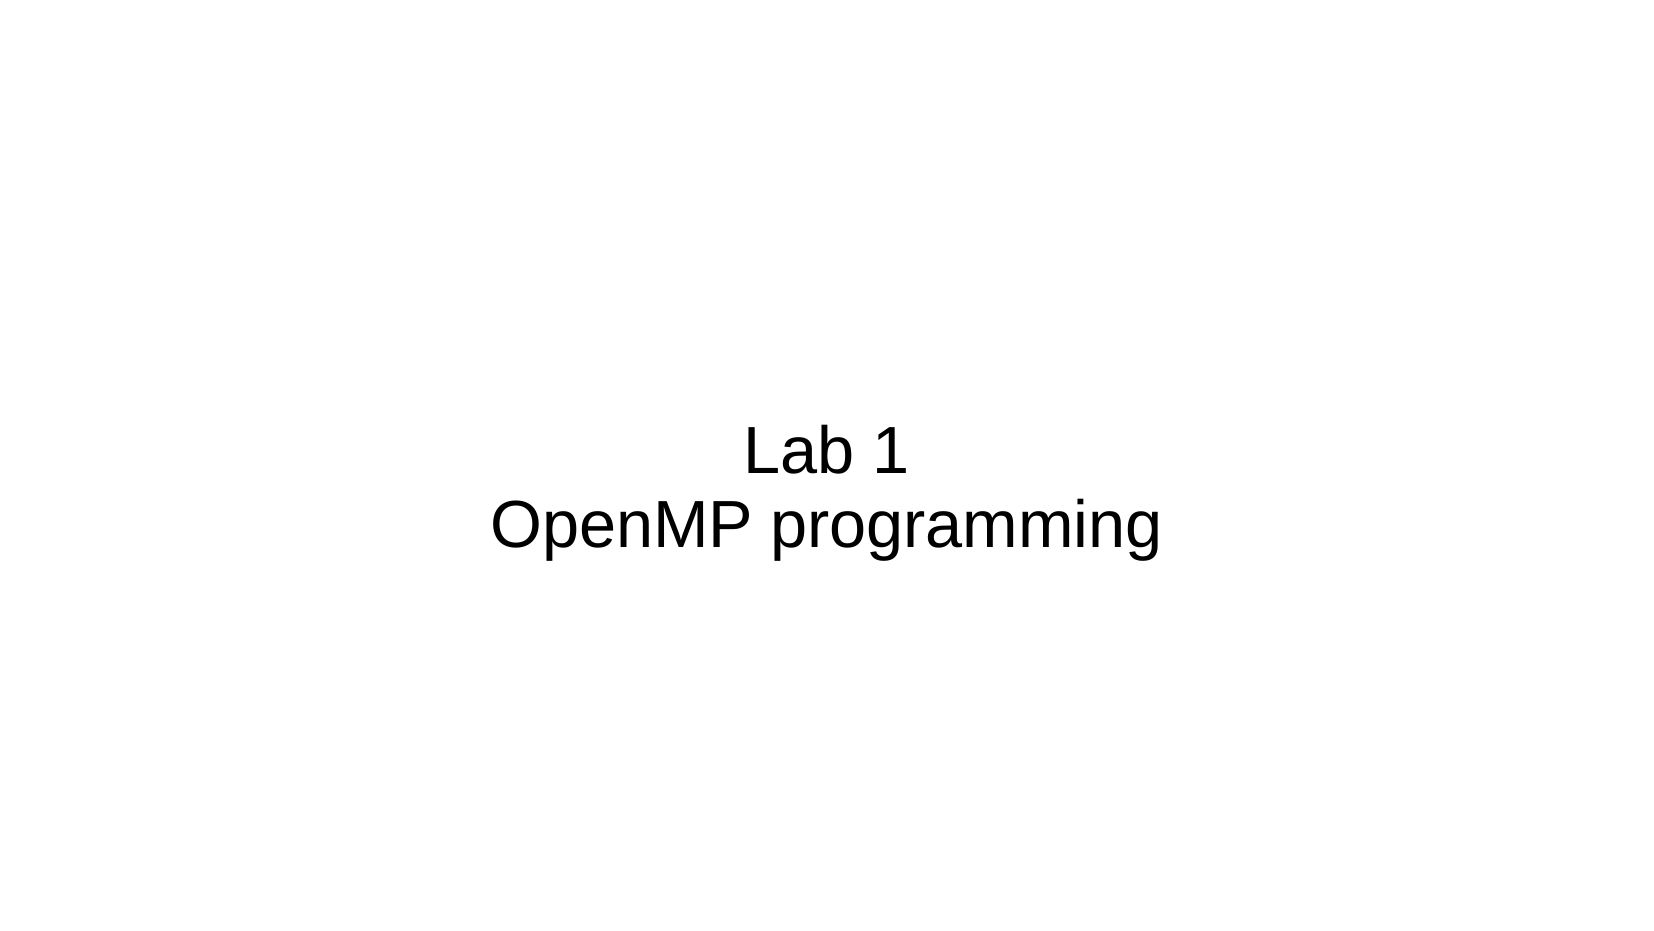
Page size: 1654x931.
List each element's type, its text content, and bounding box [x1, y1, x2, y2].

subtitle Lab 1 OpenMP programming [82, 217, 1571, 758]
